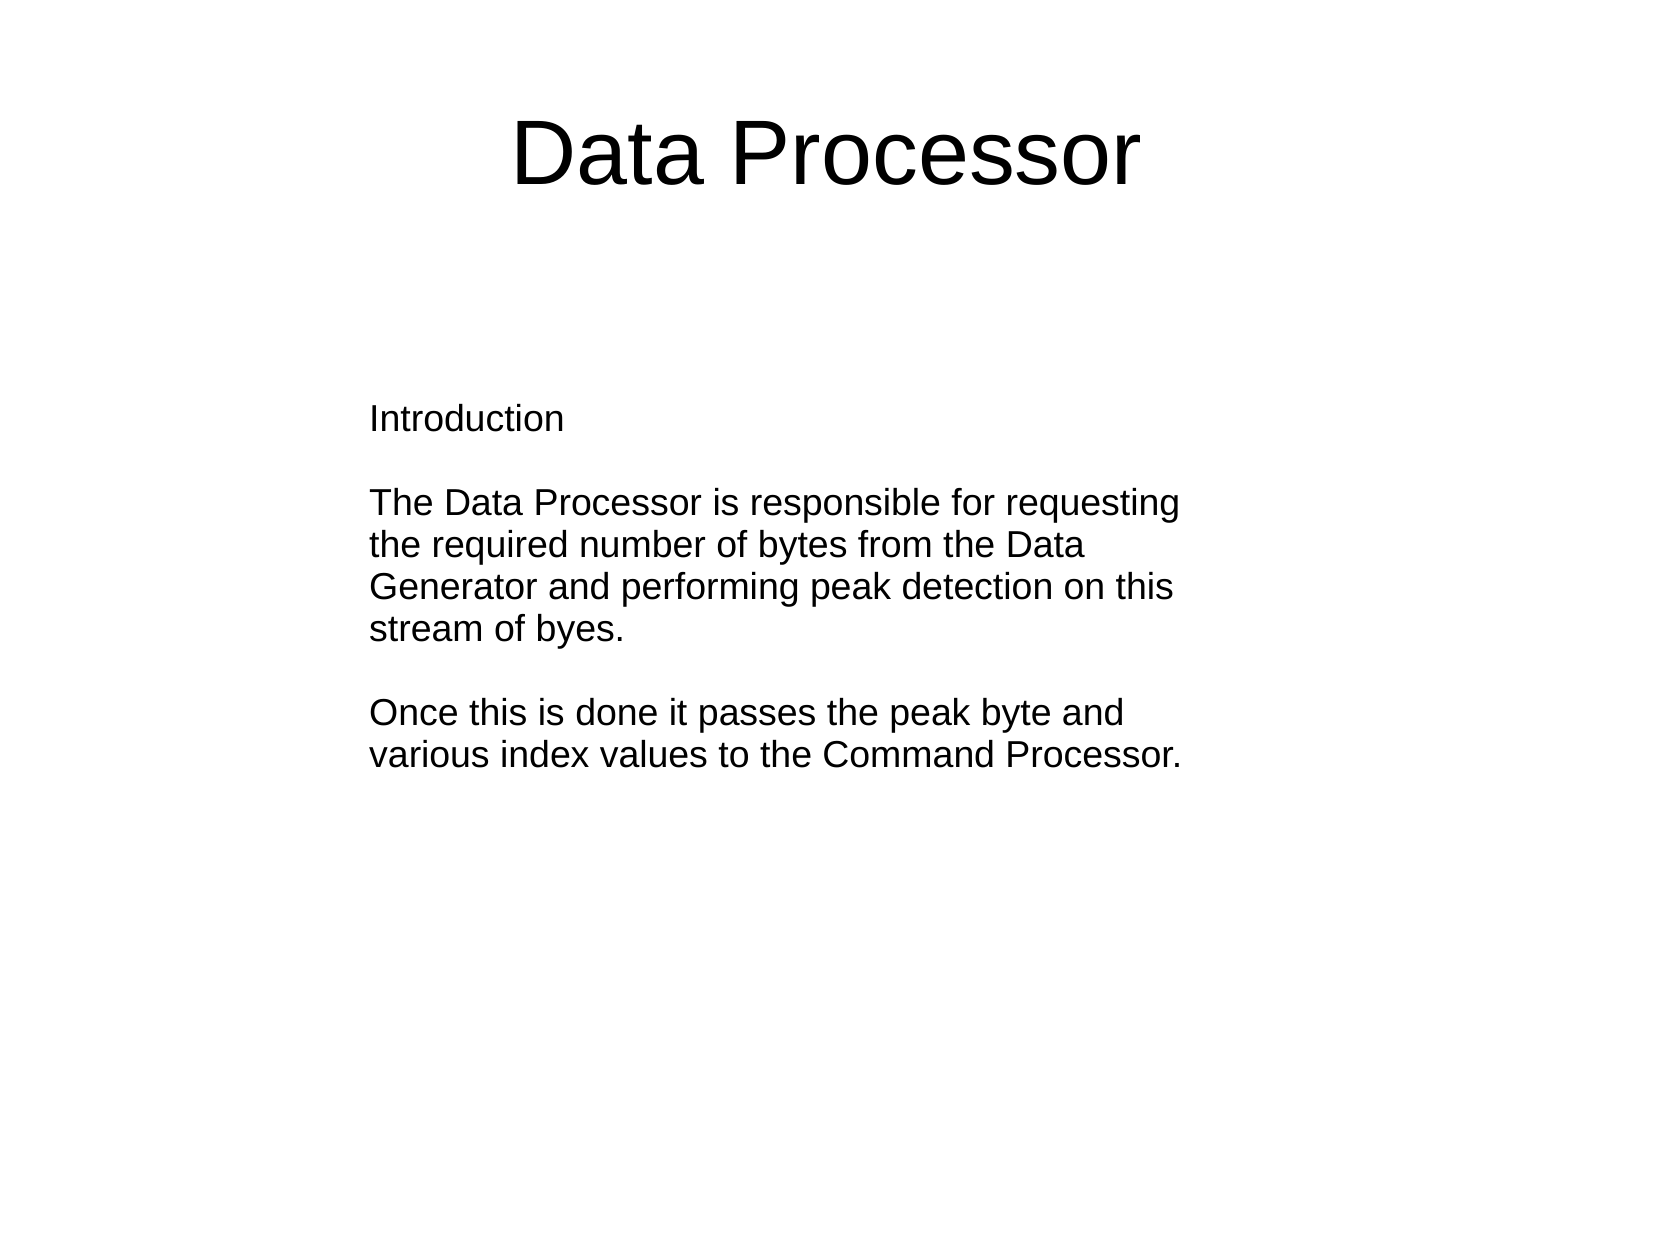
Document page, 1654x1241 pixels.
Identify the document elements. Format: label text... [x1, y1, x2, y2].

title Data Processor [82, 49, 1571, 257]
text_box Introduction The Data Processor is responsible for requesting the required number of bytes from the Data Generator and performing peak detection on this stream of byes. Once this is done it passes the peak byte and various index values to the Command Processor. [354, 389, 1252, 783]
